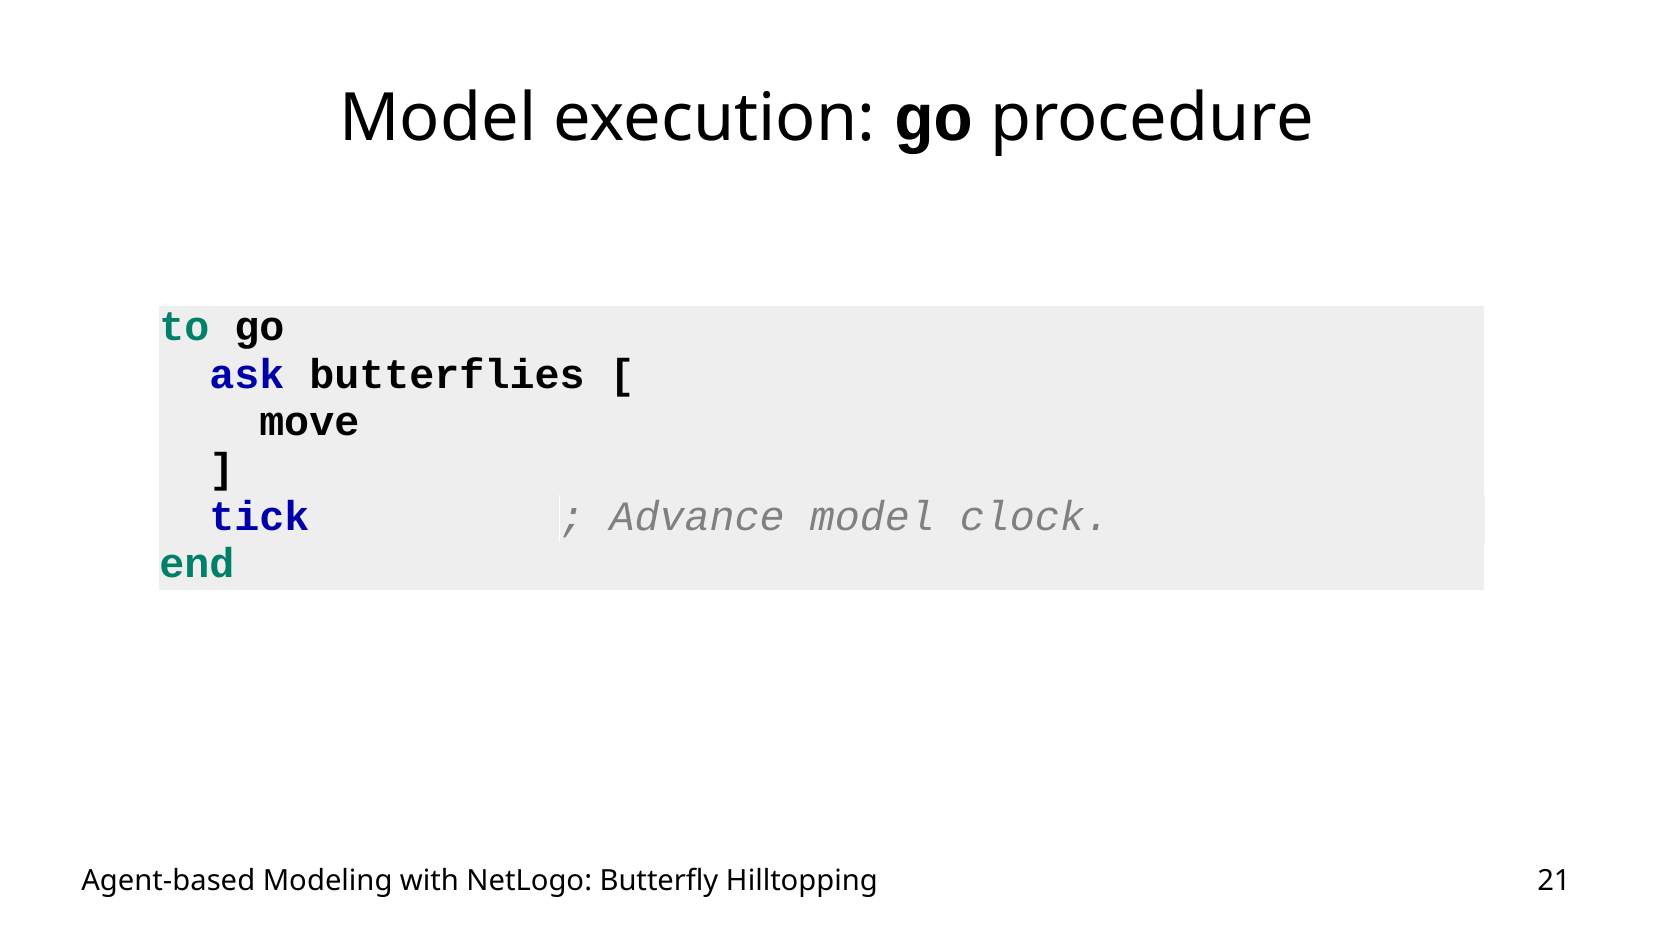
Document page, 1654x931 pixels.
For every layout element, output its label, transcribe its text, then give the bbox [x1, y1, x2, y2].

list to go ask butterflies [ move ] tick ; Advance model clock. end [159, 306, 1648, 846]
title Model execution: go procedure [82, 37, 1571, 193]
